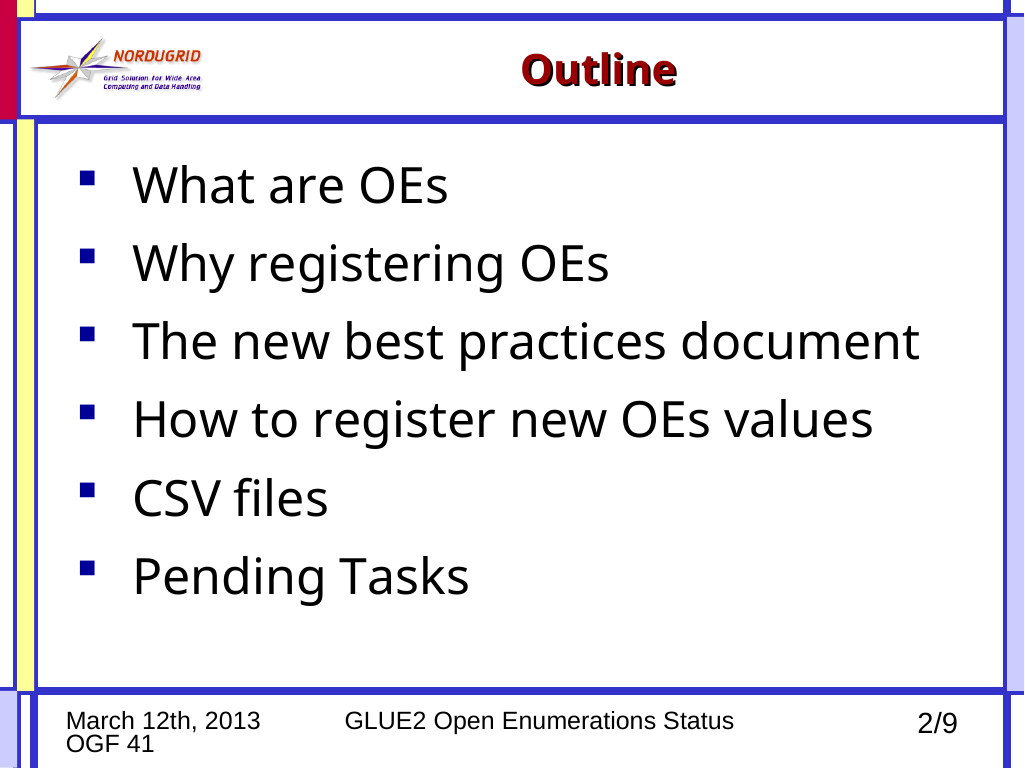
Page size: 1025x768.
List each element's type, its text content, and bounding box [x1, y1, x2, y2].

list What are OEs Why registering OEs The new best practices document How to register new OEs values CSV files Pending Tasks [37, 150, 960, 657]
picture [27, 34, 205, 101]
title Outline [221, 11, 975, 125]
